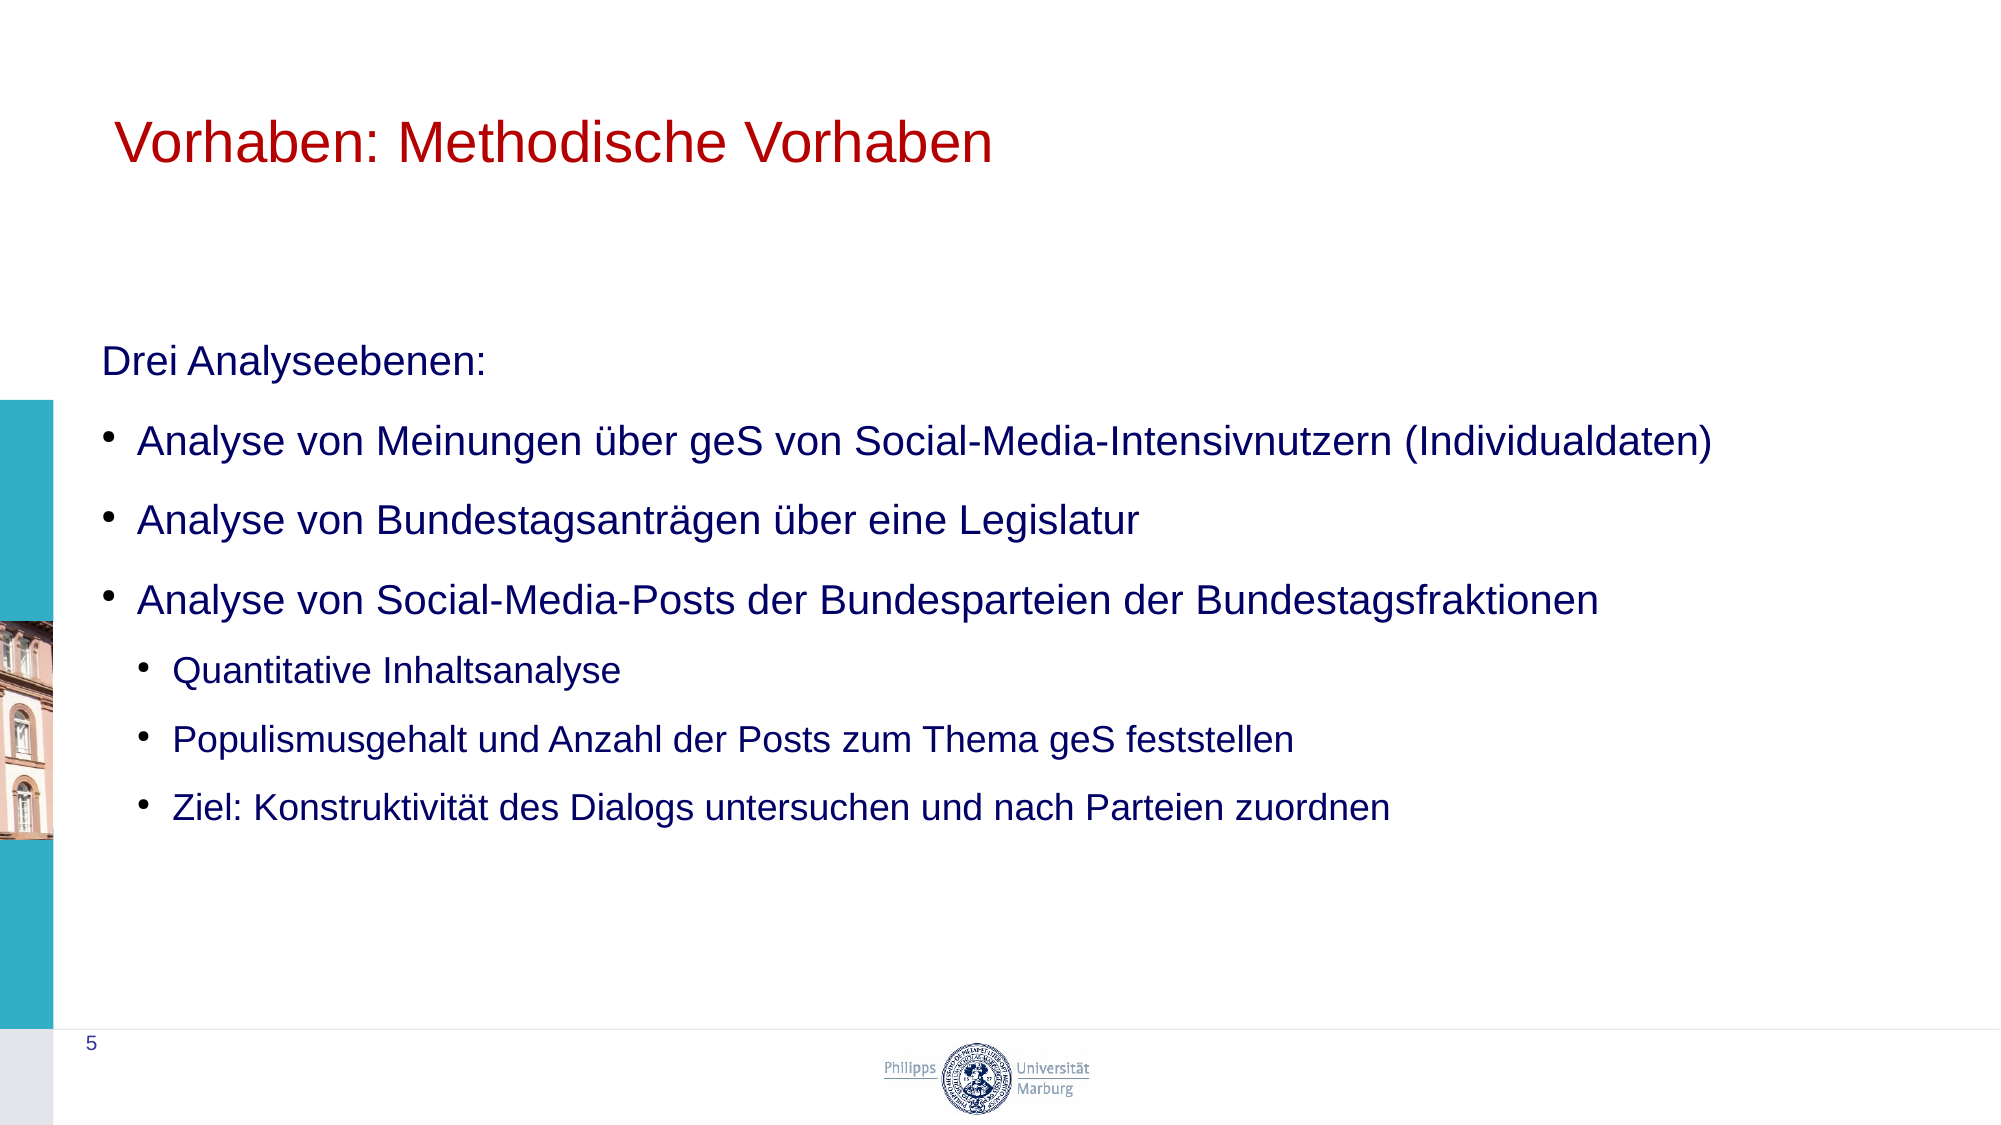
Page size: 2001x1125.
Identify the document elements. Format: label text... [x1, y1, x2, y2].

picture [883, 1042, 1090, 1115]
picture [0, 621, 53, 840]
title Vorhaben: Methodische Vorhaben [99, 45, 1900, 233]
slide_number <Foliennummer> [70, 1022, 538, 1101]
list Drei Analyseebenen: Analyse von Meinungen über geS von Social-Media-Intensivnutzern (Individualdaten) Analyse von Bundestagsanträgen über eine Legislatur Analyse von Social-Media-Posts der Bundesparteien der Bundestagsfraktionen Quantitative Inhaltsanalyse Populismusgehalt und Anzahl der Posts zum Thema geS feststellen Ziel: Konstruktivität des Dialogs untersuchen und nach Parteien zuordnen [86, 326, 1887, 991]
